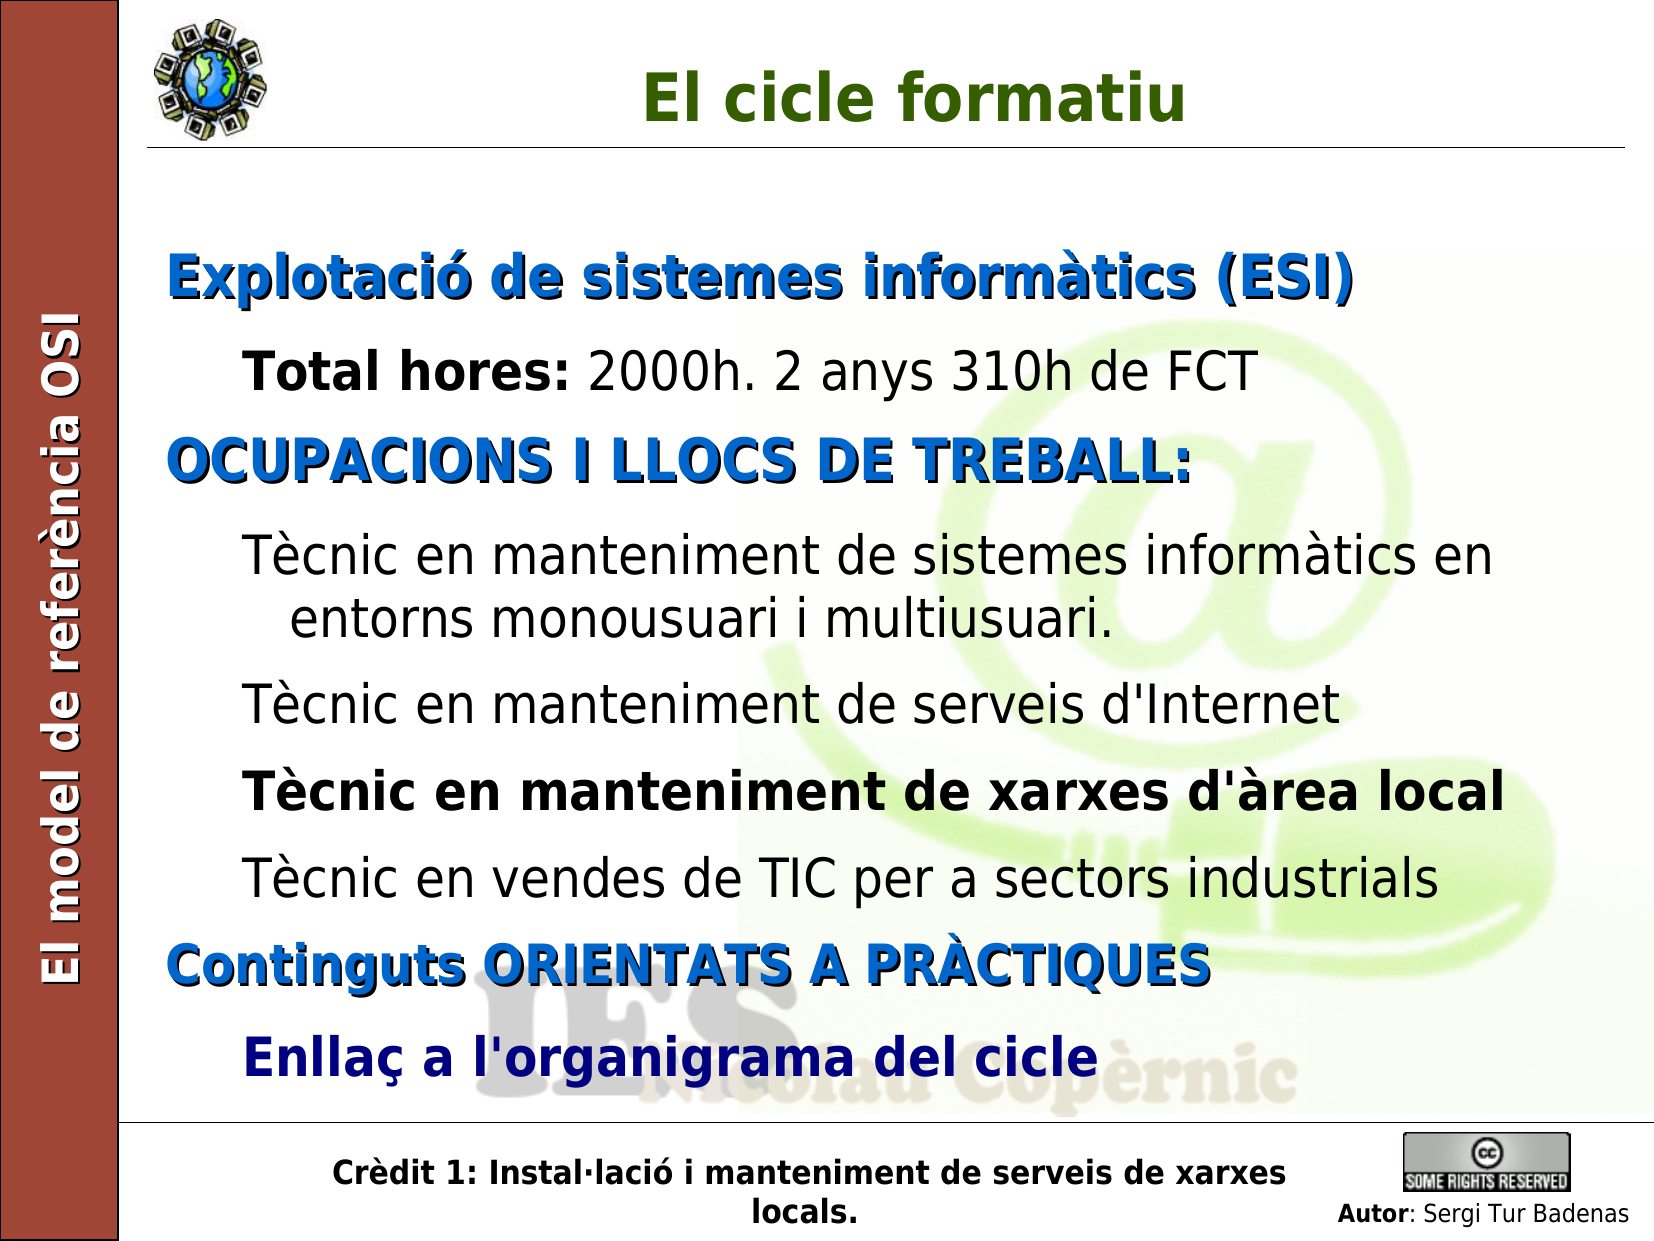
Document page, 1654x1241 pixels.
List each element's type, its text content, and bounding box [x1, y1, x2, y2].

picture [1403, 1132, 1571, 1192]
picture [466, 252, 1654, 1117]
title El cicle formatiu [171, 49, 1654, 148]
picture [154, 19, 268, 142]
list Explotació de sistemes informàtics (ESI) Total hores: 2000h. 2 anys 310h de FCT OCUPACIONS I LLOCS DE TREBALL: Tècnic en manteniment de sistemes informàtics en entorns monousuari i multiusuari. Tècnic en manteniment de serveis d'Internet Tècnic en manteniment de xarxes d'àrea local Tècnic en vendes de TIC per a sectors industrials Continguts ORIENTATS A PRÀCTIQUES Enllaç a l'organigrama del cicle [147, 242, 1636, 1090]
